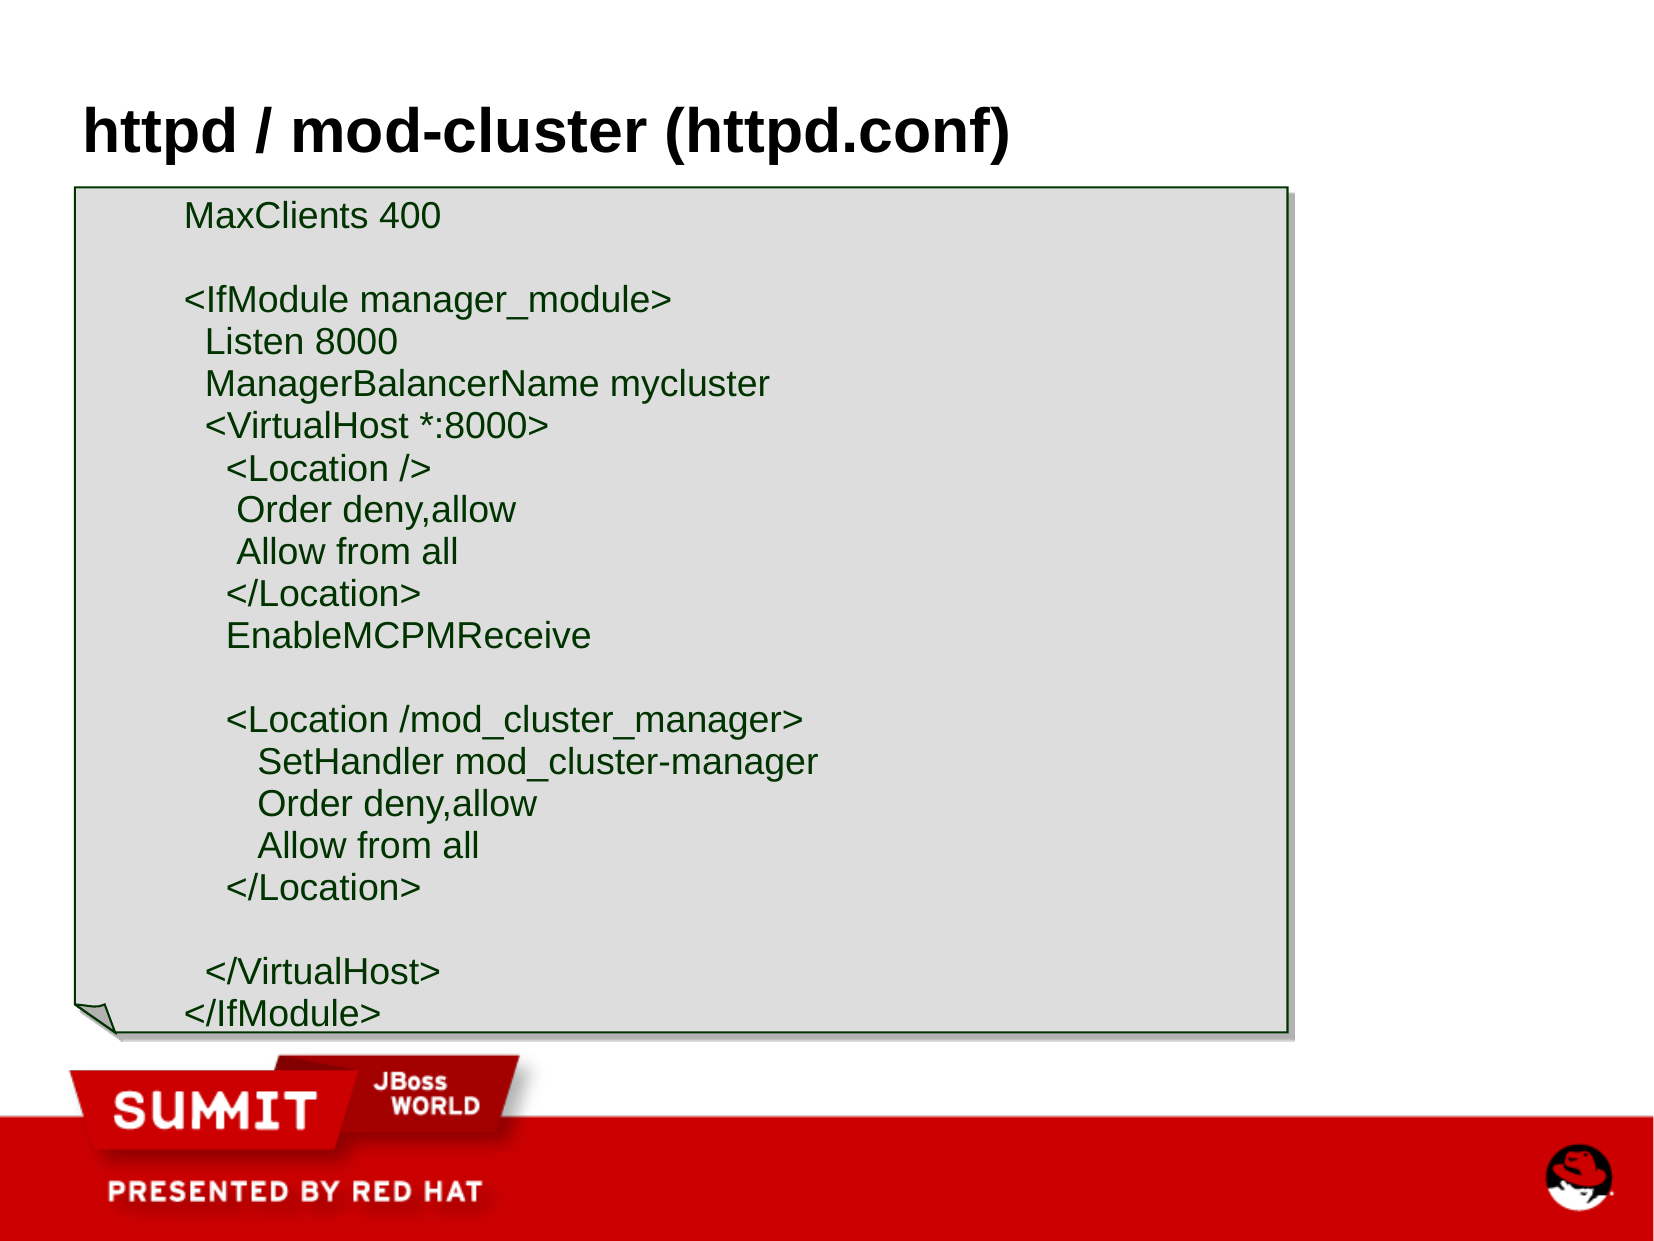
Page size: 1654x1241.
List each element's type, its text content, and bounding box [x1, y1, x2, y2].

title httpd / mod-cluster (httpd.conf) [82, 37, 1571, 226]
picture [0, 1043, 1654, 1241]
text_box MaxClients 400 <IfModule manager_module> Listen 8000 ManagerBalancerName mycluster <VirtualHost *:8000> <Location /> Order deny,allow Allow from all </Location> EnableMCPMReceive <Location /mod_cluster_manager> SetHandler mod_cluster-manager Order deny,allow Allow from all </Location> </VirtualHost> </IfModule> [74, 187, 1288, 1033]
